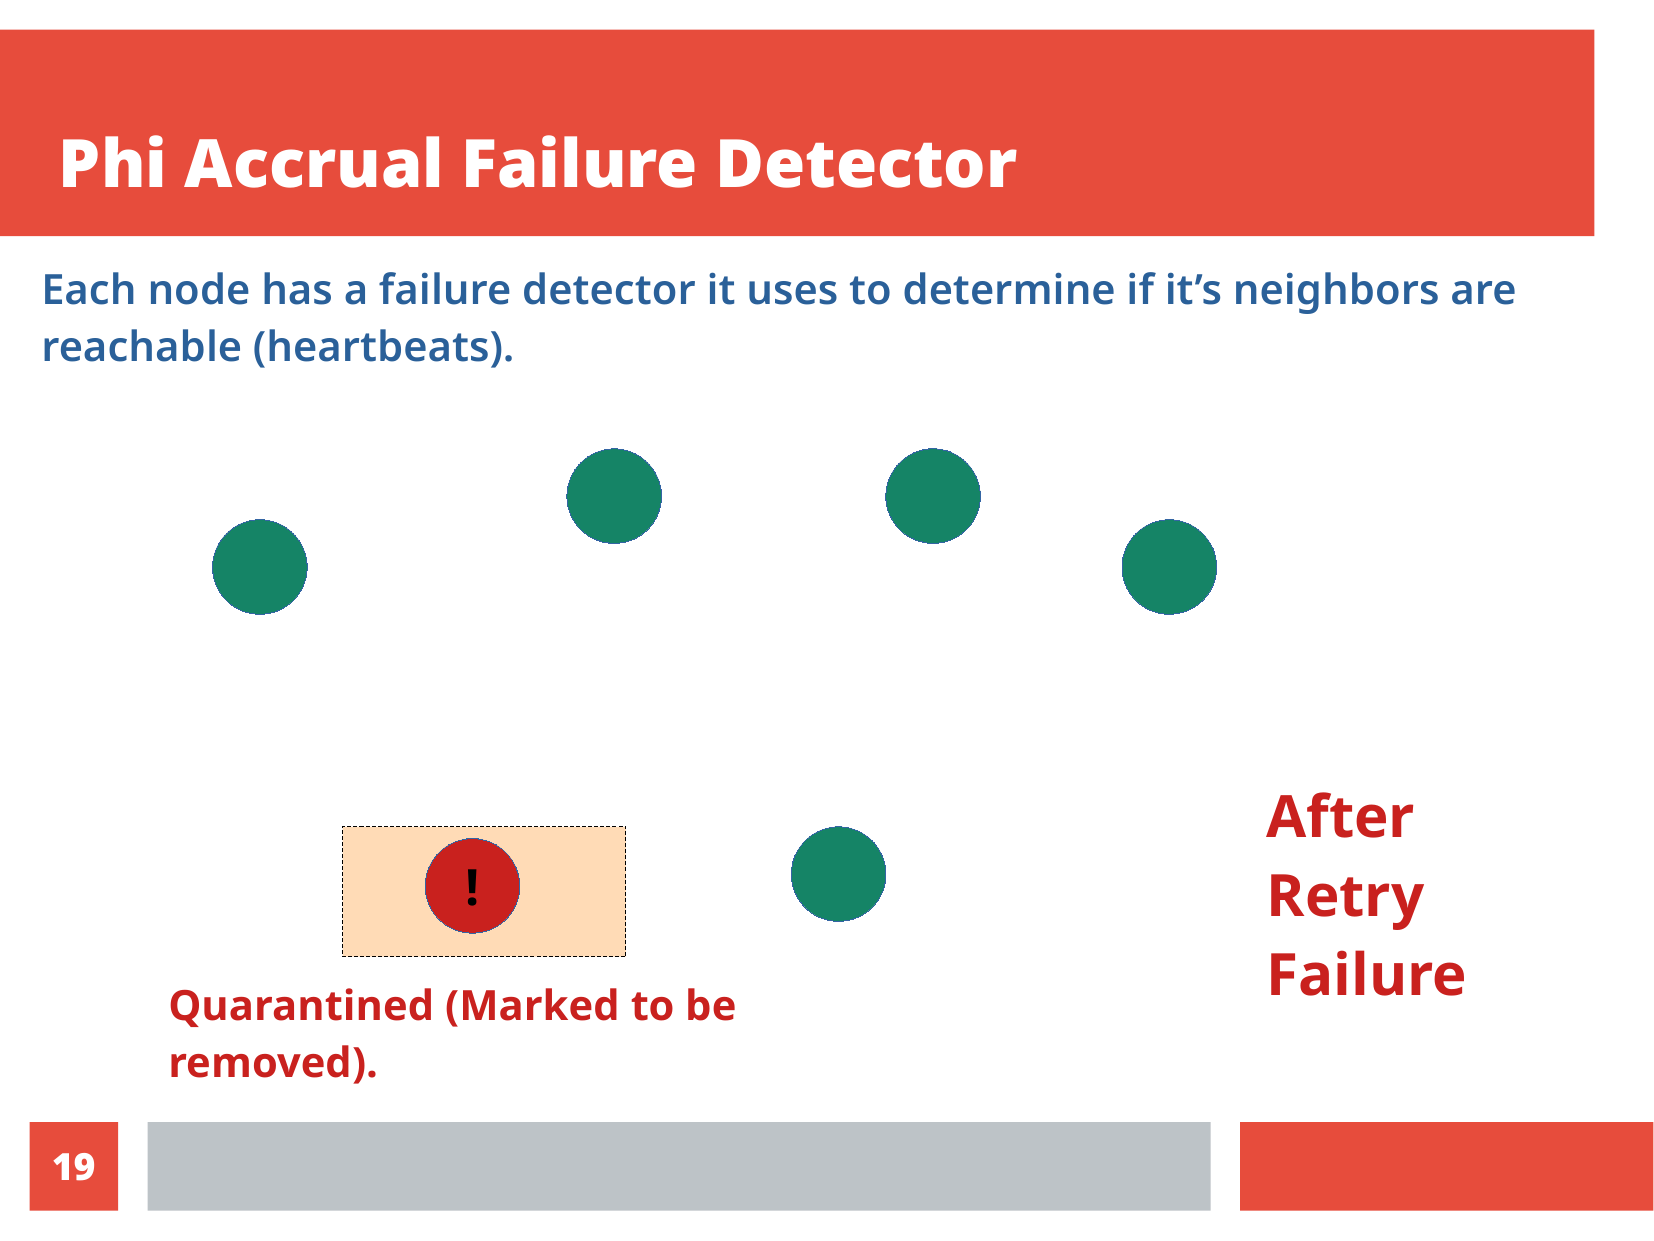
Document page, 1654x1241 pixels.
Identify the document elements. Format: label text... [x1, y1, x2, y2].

text_box [342, 826, 626, 957]
text_box [212, 519, 308, 615]
text_box [885, 448, 981, 544]
text_box [791, 826, 886, 922]
text_box Quarantined (Marked to be removed). [153, 968, 922, 1141]
list Each node has a failure detector it uses to determine if it’s neighbors are reachable (heartbeats). [41, 259, 1548, 449]
text_box ! [425, 838, 520, 934]
text_box [566, 448, 662, 544]
text_box After Retry Failure [1251, 767, 1512, 1003]
text_box [1122, 519, 1217, 615]
title Phi Accrual Failure Detector [59, 59, 1595, 207]
